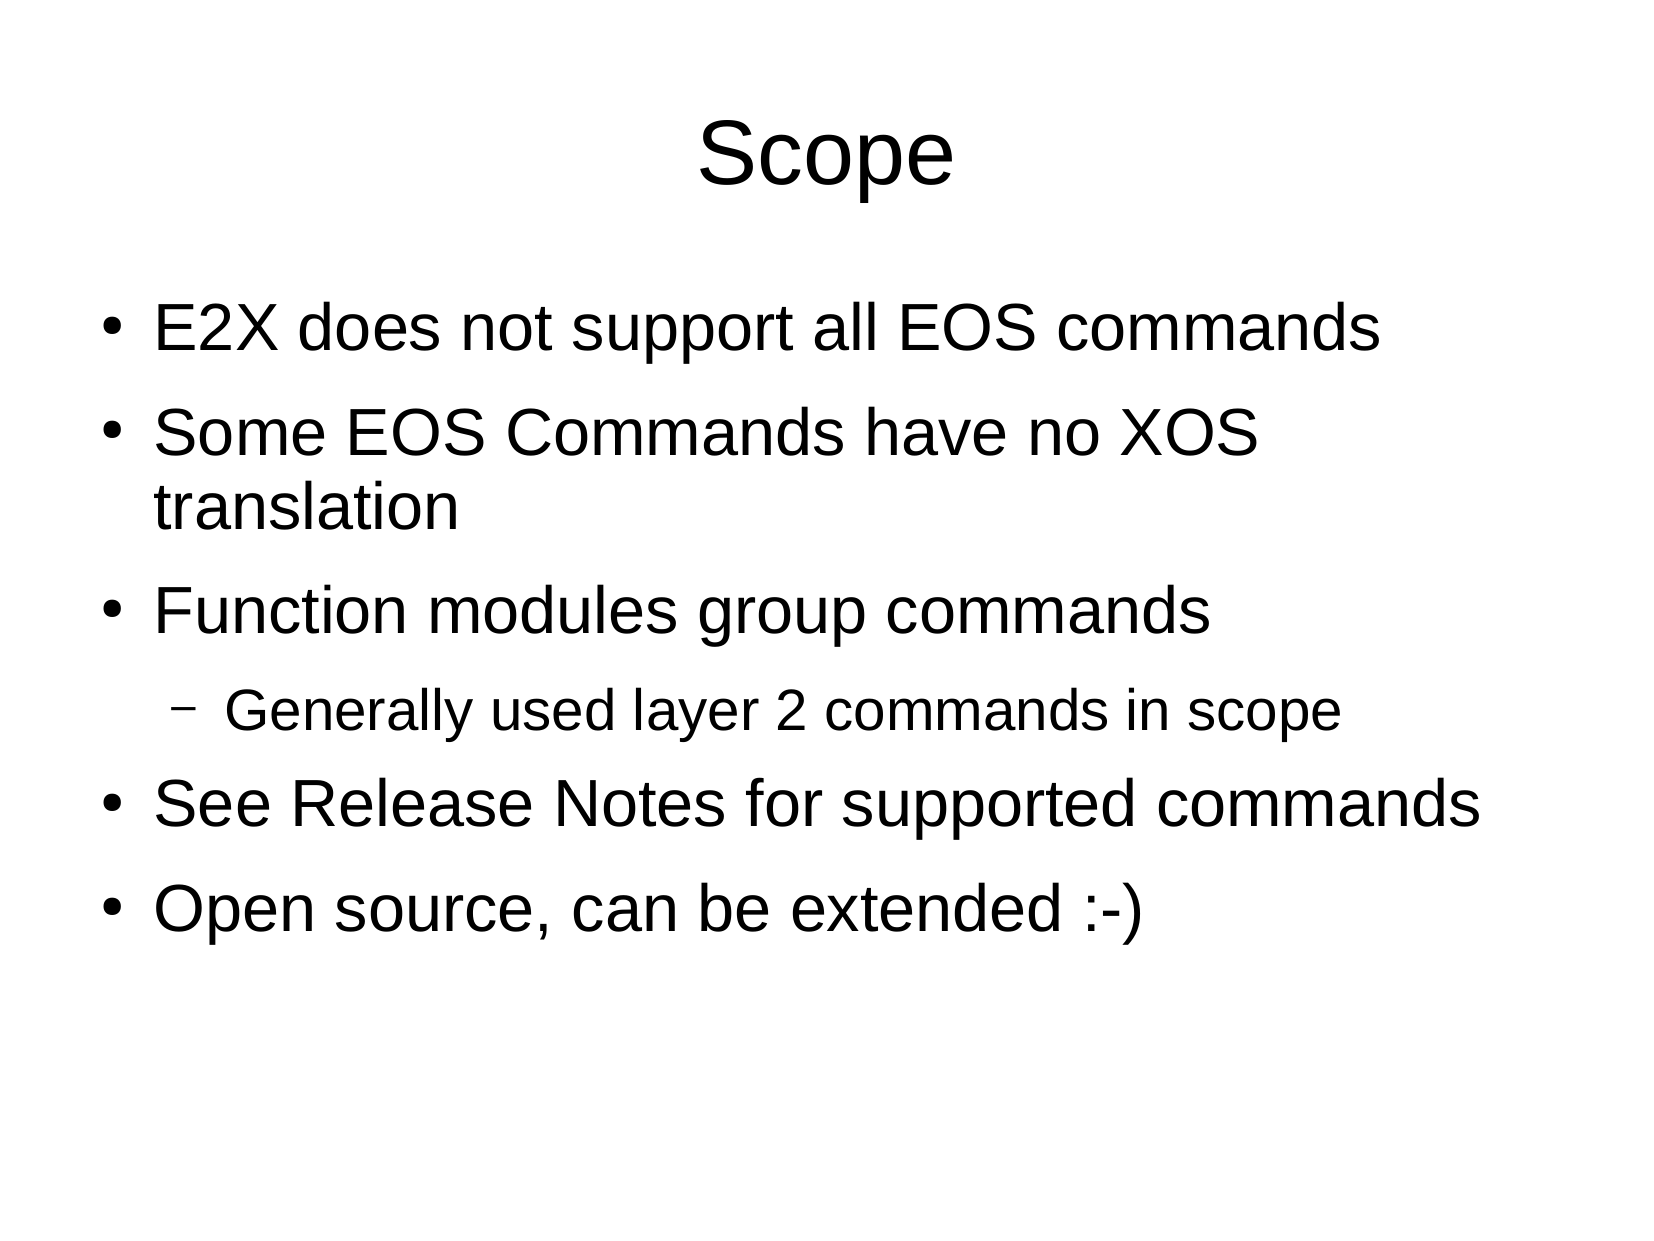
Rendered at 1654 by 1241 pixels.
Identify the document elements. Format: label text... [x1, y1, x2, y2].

title Scope [82, 49, 1571, 257]
list E2X does not support all EOS commands Some EOS Commands have no XOS translation Function modules group commands Generally used layer 2 commands in scope See Release Notes for supported commands Open source, can be extended :-) [82, 290, 1571, 1010]
